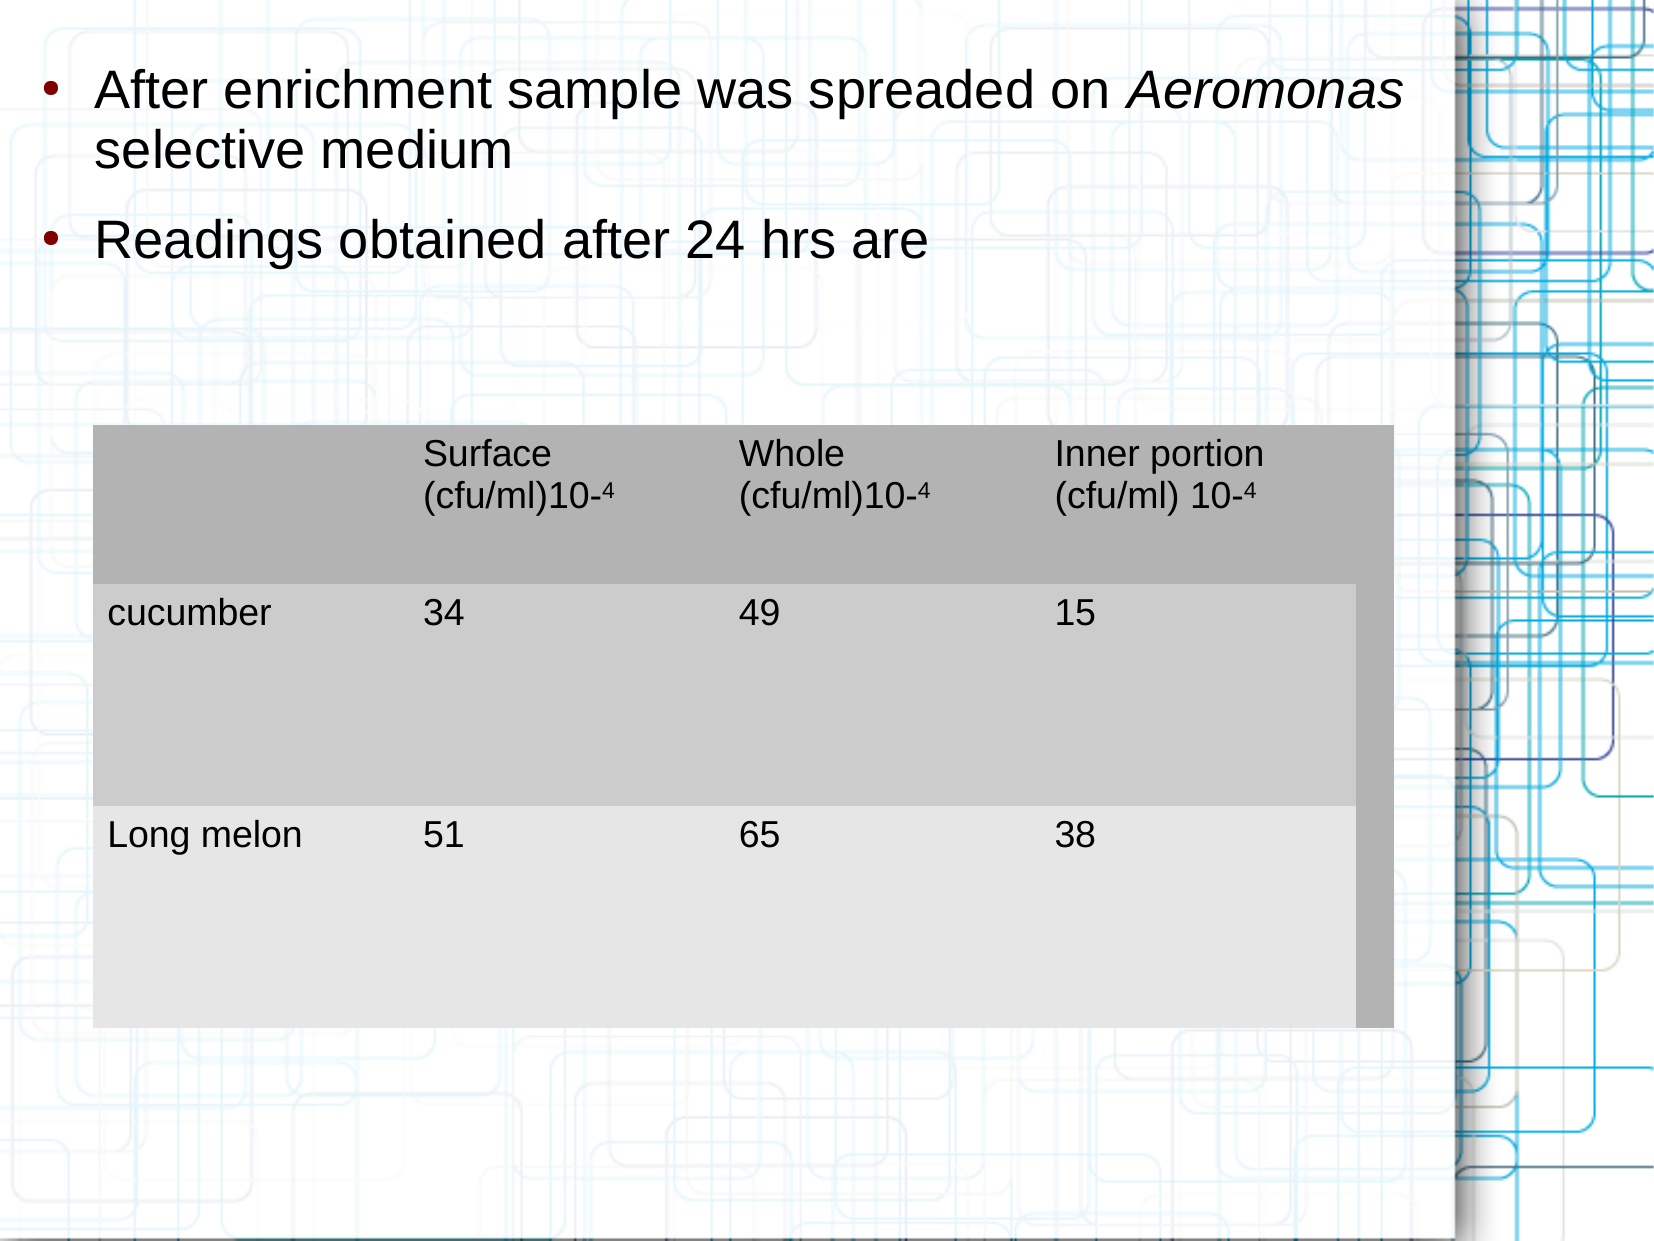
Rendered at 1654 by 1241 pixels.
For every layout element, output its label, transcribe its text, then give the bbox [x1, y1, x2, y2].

table_header [1356, 425, 1394, 1028]
list After enrichment sample was spreaded on Aeromonas selective medium Readings obtained after 24 hrs are [23, 59, 1441, 1170]
table_cell 49 [724, 584, 1040, 806]
picture [0, 0, 1654, 1241]
table_cell cucumber [93, 584, 408, 806]
table_cell 51 [408, 806, 724, 1028]
table_header Inner portion (cfu/ml) 10-4 [1040, 425, 1356, 584]
table_cell 34 [408, 584, 724, 806]
table_cell 15 [1040, 584, 1356, 806]
table_header Whole (cfu/ml)10-4 [724, 425, 1040, 584]
table_cell 65 [724, 806, 1040, 1028]
table_cell 38 [1040, 806, 1356, 1028]
table_header Surface (cfu/ml)10-4 [408, 425, 724, 584]
table_header [93, 425, 408, 584]
table_cell Long melon [93, 806, 408, 1028]
